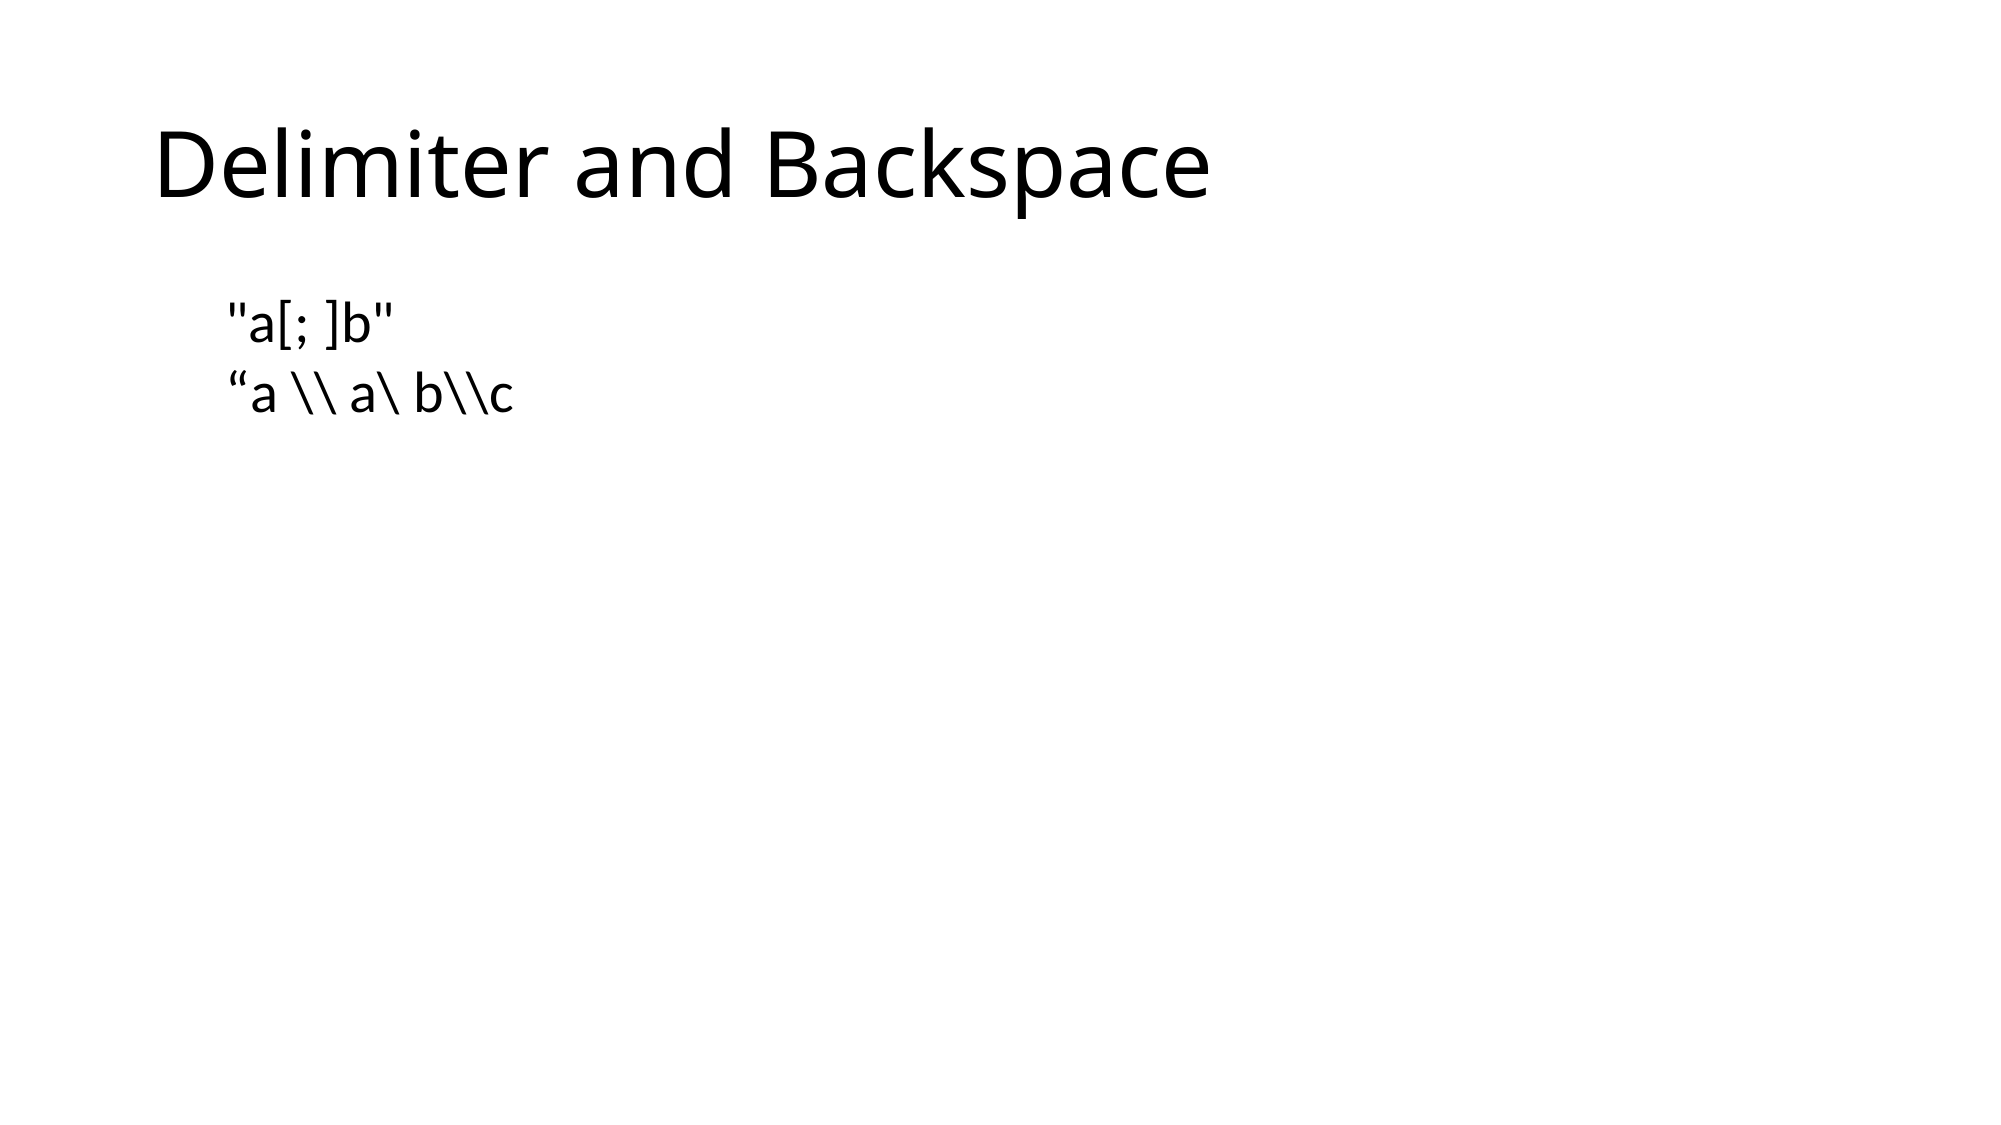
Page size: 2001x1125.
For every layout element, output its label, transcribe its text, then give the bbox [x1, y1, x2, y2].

text_box Delimiter and Backspace [137, 59, 1862, 277]
text_box "a[; ]b" “a \\ a\ b\\c [211, 277, 1935, 990]
